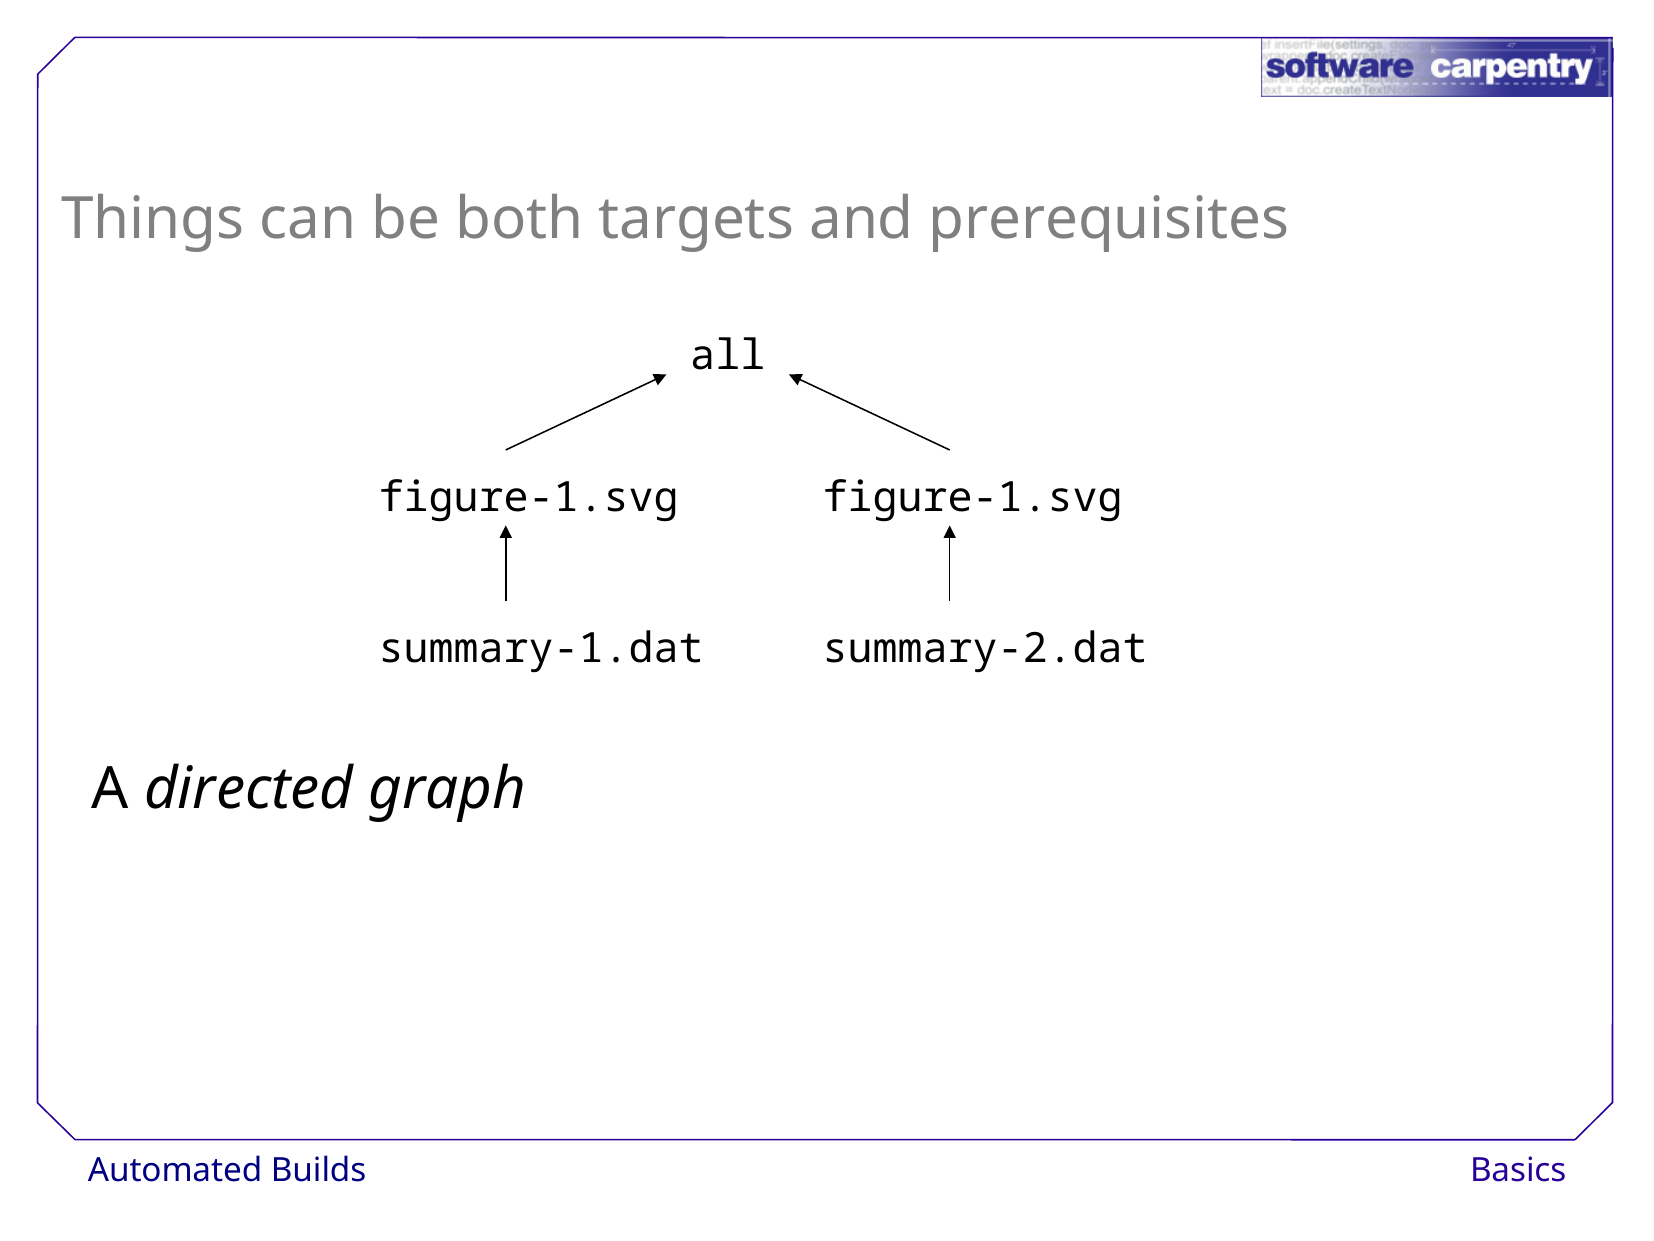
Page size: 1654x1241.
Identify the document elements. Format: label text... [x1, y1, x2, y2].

text_box figure-1.svg [363, 449, 648, 545]
picture [1261, 39, 1613, 97]
text_box Things can be both targets and prerequisites [46, 138, 1455, 259]
text_box summary-2.dat [807, 601, 1092, 696]
text_box A directed graph [76, 707, 692, 828]
text_box summary-1.dat [363, 601, 648, 696]
text_box all [675, 308, 780, 403]
text_box figure-1.svg [807, 449, 1092, 545]
